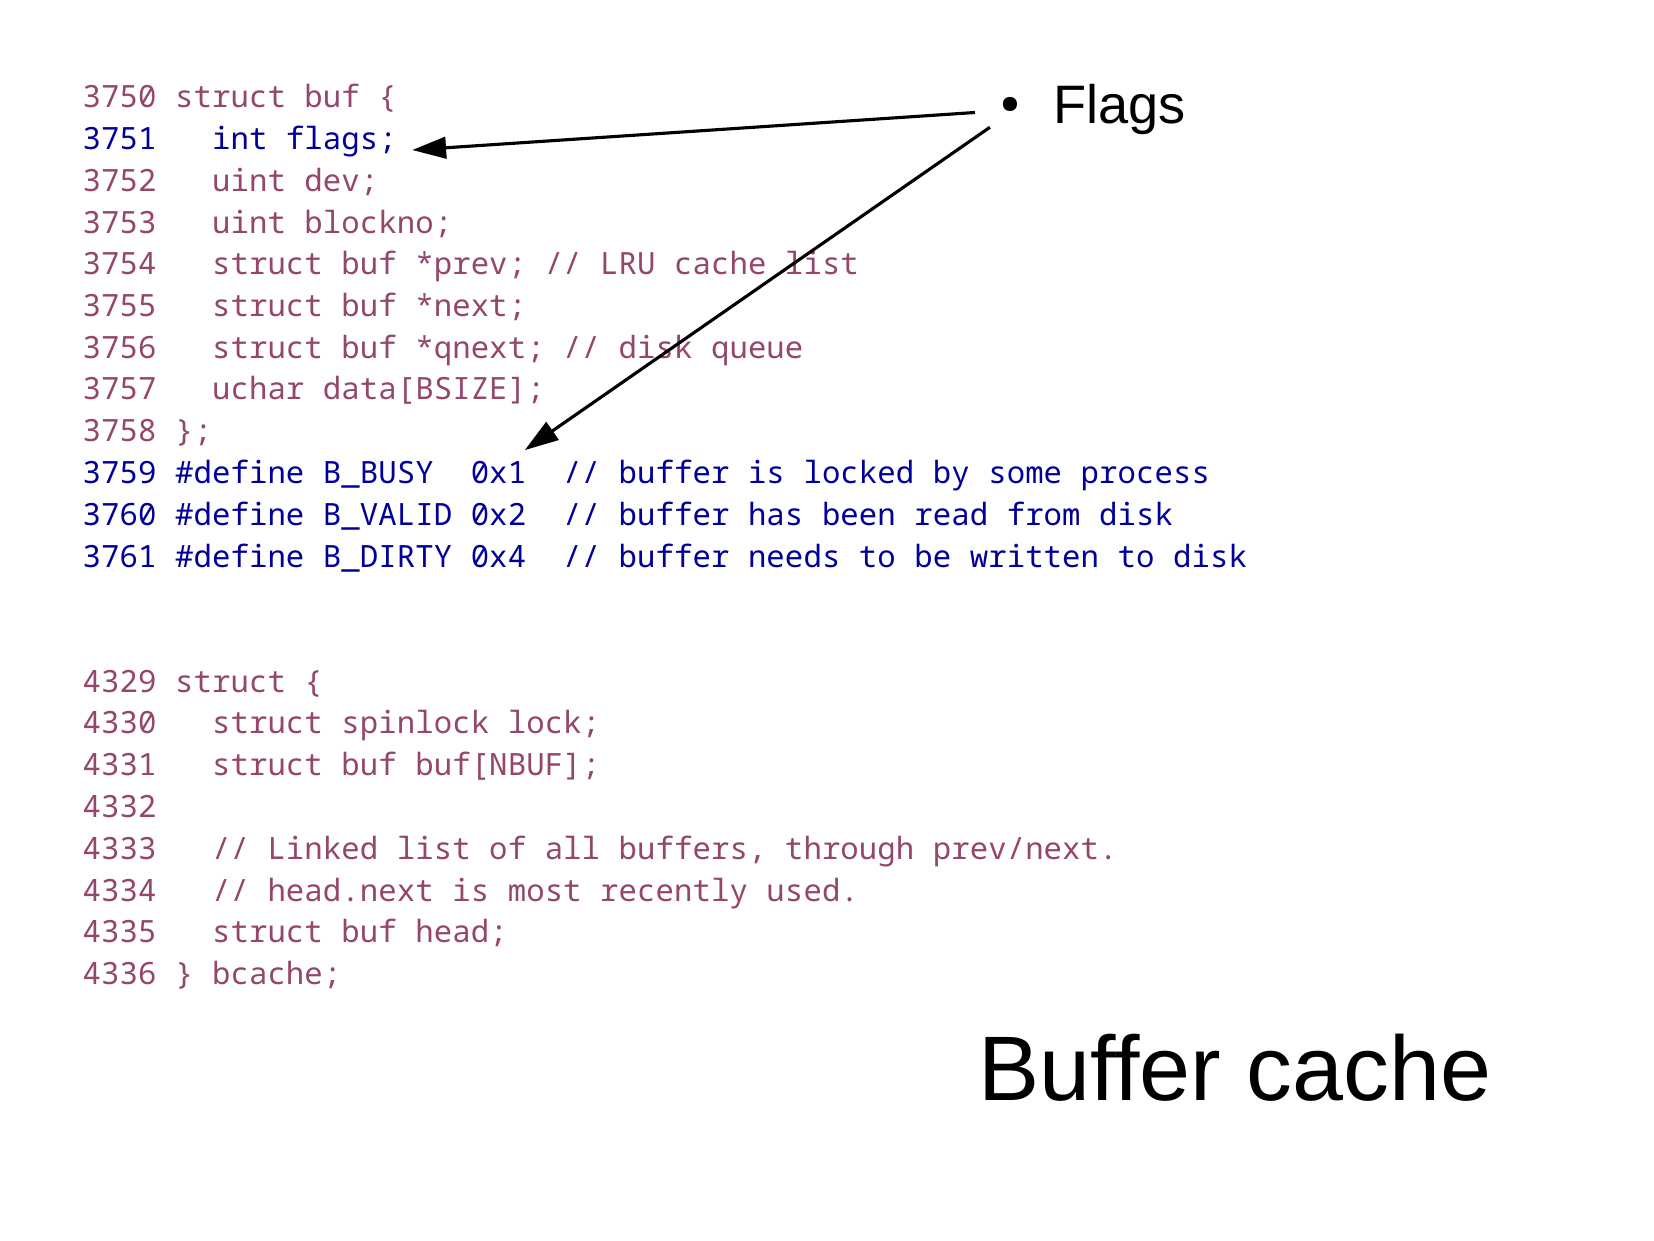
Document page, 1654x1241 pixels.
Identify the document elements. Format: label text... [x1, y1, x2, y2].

list Flags [982, 75, 1388, 160]
title Buffer cache [900, 975, 1571, 1163]
list 3750 struct buf { 3751 int flags; 3752 uint dev; 3753 uint blockno; 3754 struct buf *prev; // LRU cache list 3755 struct buf *next; 3756 struct buf *qnext; // disk queue 3757 uchar data[BSIZE]; 3758 }; 3759 #define B_BUSY 0x1 // buffer is locked by some process 3760 #define B_VALID 0x2 // buffer has been read from disk 3761 #define B_DIRTY 0x4 // buffer needs to be written to disk 4329 struct { 4330 struct spinlock lock; 4331 struct buf buf[NBUF]; 4332 4333 // Linked list of all buffers, through prev/next. 4334 // head.next is most recently used. 4335 struct buf head; 4336 } bcache; [82, 75, 1571, 1010]
